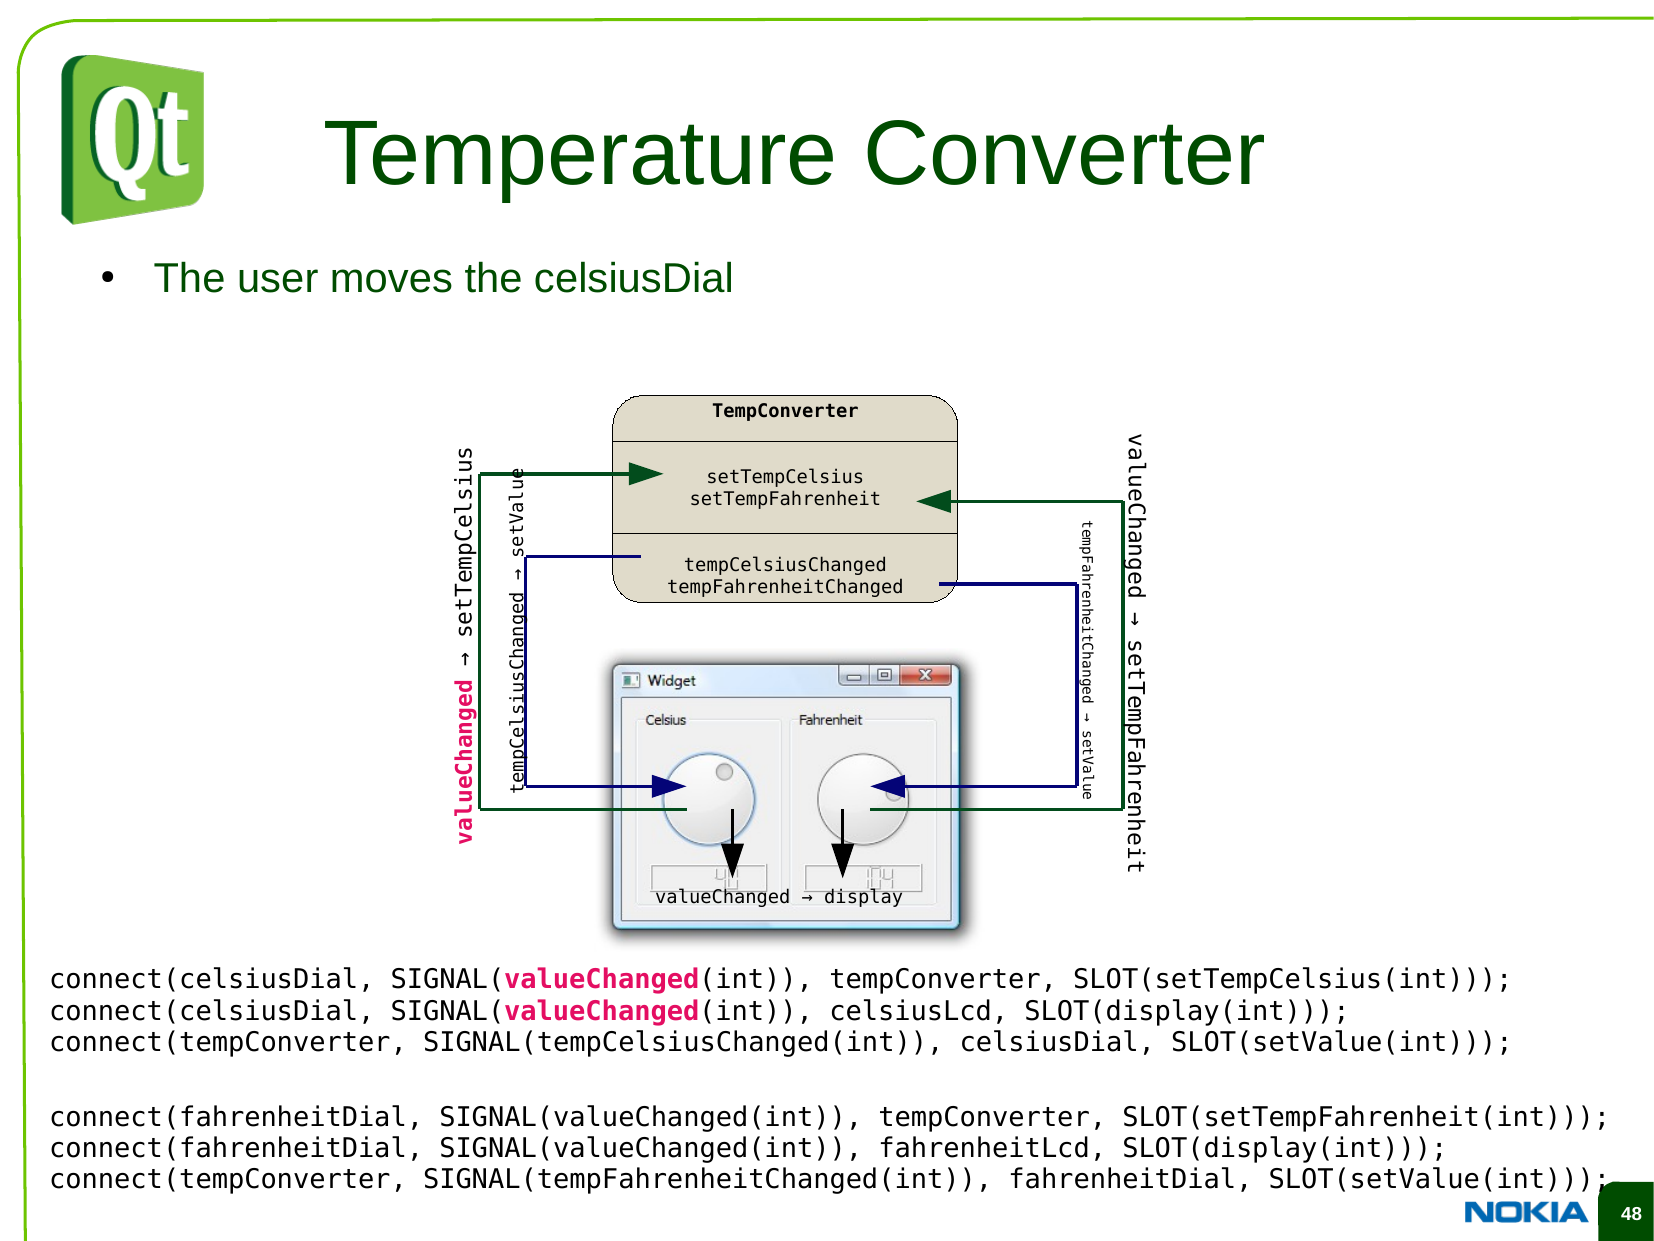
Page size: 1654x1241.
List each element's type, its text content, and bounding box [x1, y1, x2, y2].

text_box connect(celsiusDial, SIGNAL(valueChanged(int)), tempConverter, SLOT(setTempCelsius(int))); connect(celsiusDial, SIGNAL(valueChanged(int)), celsiusLcd, SLOT(display(int))); connect(tempConverter, SIGNAL(tempCelsiusChanged(int)), celsiusDial, SLOT(setValue(int))); connect(fahrenheitDial, SIGNAL(valueChanged(int)), tempConverter, SLOT(setTempFahrenheit(int))); connect(fahrenheitDial, SIGNAL(valueChanged(int)), fahrenheitLcd, SLOT(display(int))); connect(tempConverter, SIGNAL(tempFahrenheitChanged(int)), fahrenheitDial, SLOT(setValue(int))); [34, 956, 1625, 1203]
list The user moves the celsiusDial [82, 254, 1571, 325]
text_box valueChanged → setTempFahrenheit [1114, 419, 1158, 890]
text_box TempConverter setTempCelsius setTempFahrenheit tempCelsiusChanged tempFahrenheitChanged [612, 442, 958, 533]
picture [61, 55, 204, 225]
picture [594, 648, 986, 952]
text_box tempFahrenheitChanged → setValue [1071, 505, 1104, 816]
picture [1465, 1203, 1589, 1223]
text_box valueChanged → display [640, 878, 933, 916]
text_box TempConverter setTempCelsius setTempFahrenheit tempCelsiusChanged tempFahrenheitChanged [612, 395, 958, 441]
text_box tempCelsiusChanged → setValue [497, 453, 536, 810]
title Temperature Converter [257, 49, 1333, 254]
text_box TempConverter setTempCelsius setTempFahrenheit tempCelsiusChanged tempFahrenheitChanged [612, 534, 958, 603]
text_box valueChanged → setTempCelsius [442, 431, 485, 860]
